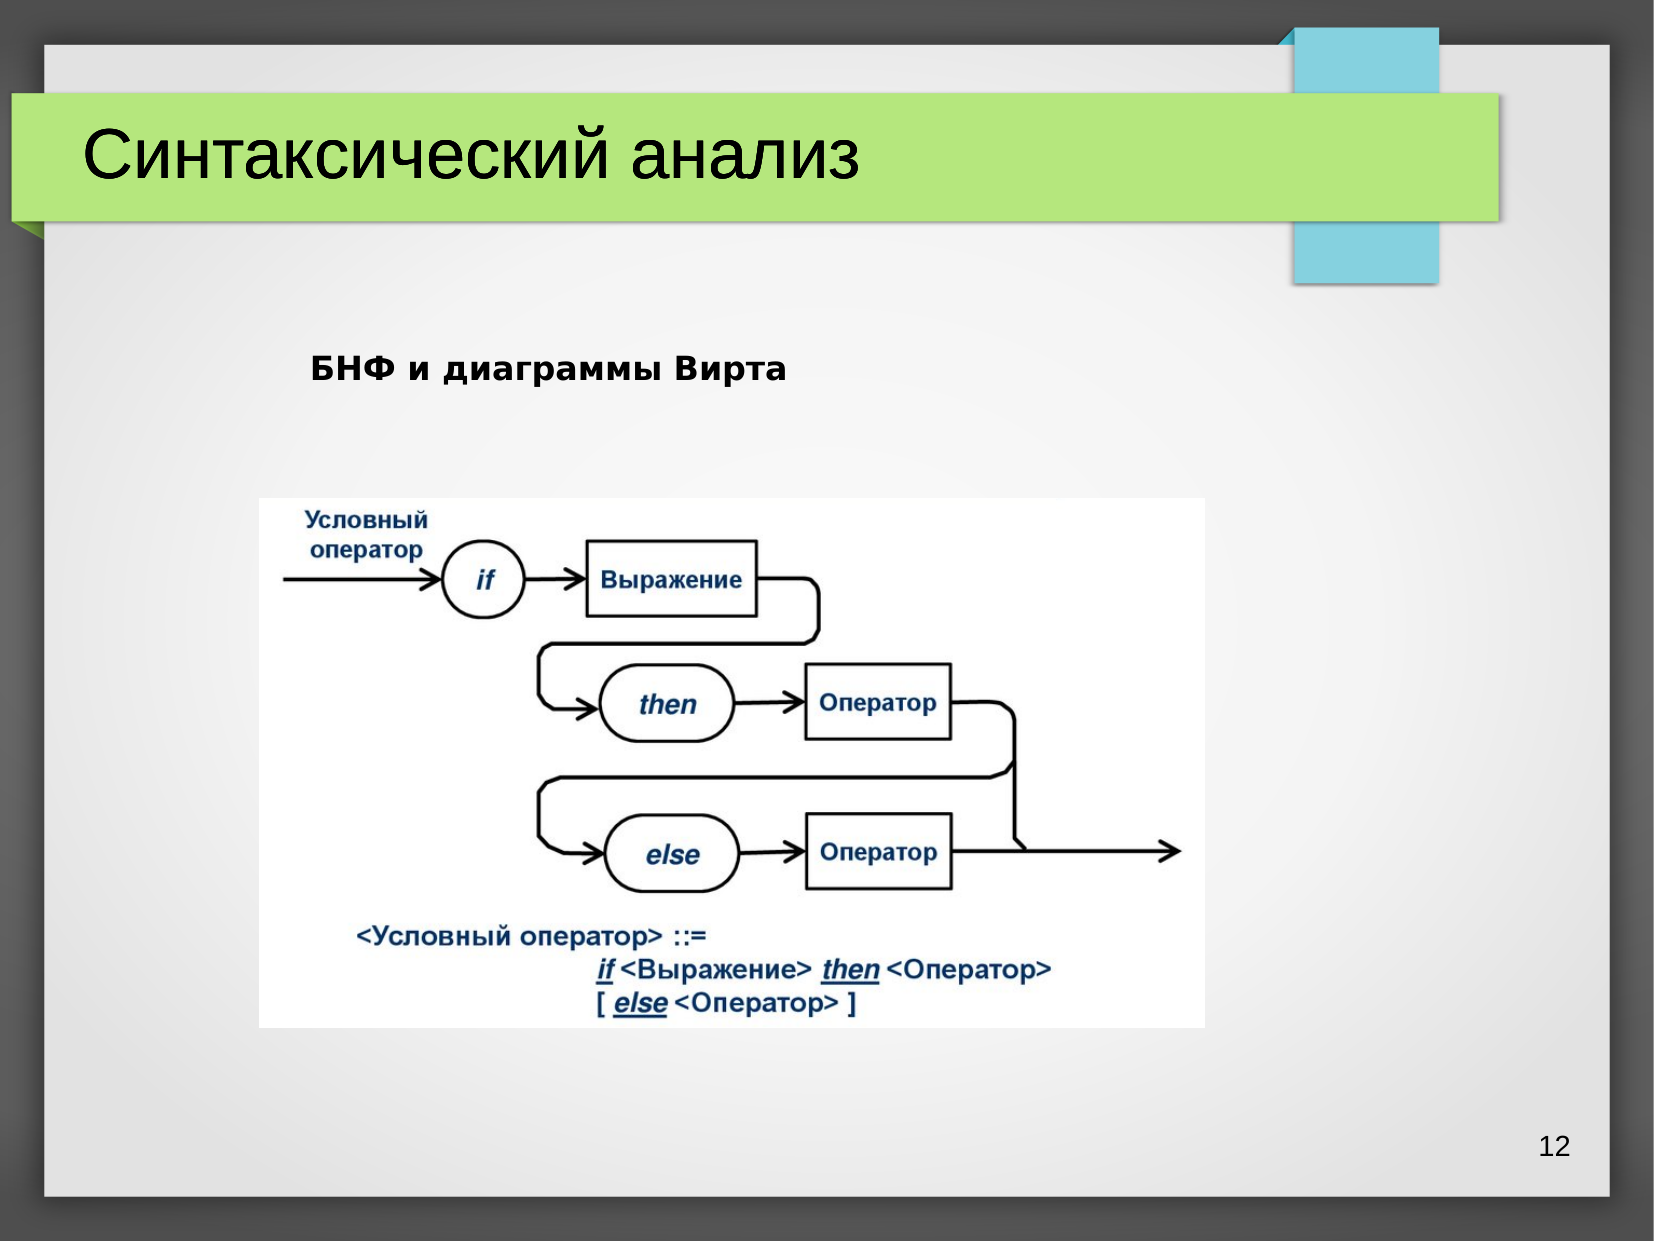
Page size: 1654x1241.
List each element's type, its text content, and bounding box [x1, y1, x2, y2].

text_box БНФ и диаграммы Вирта [295, 342, 1205, 435]
picture [0, 0, 1654, 1241]
title Синтаксический анализ [82, 114, 993, 194]
